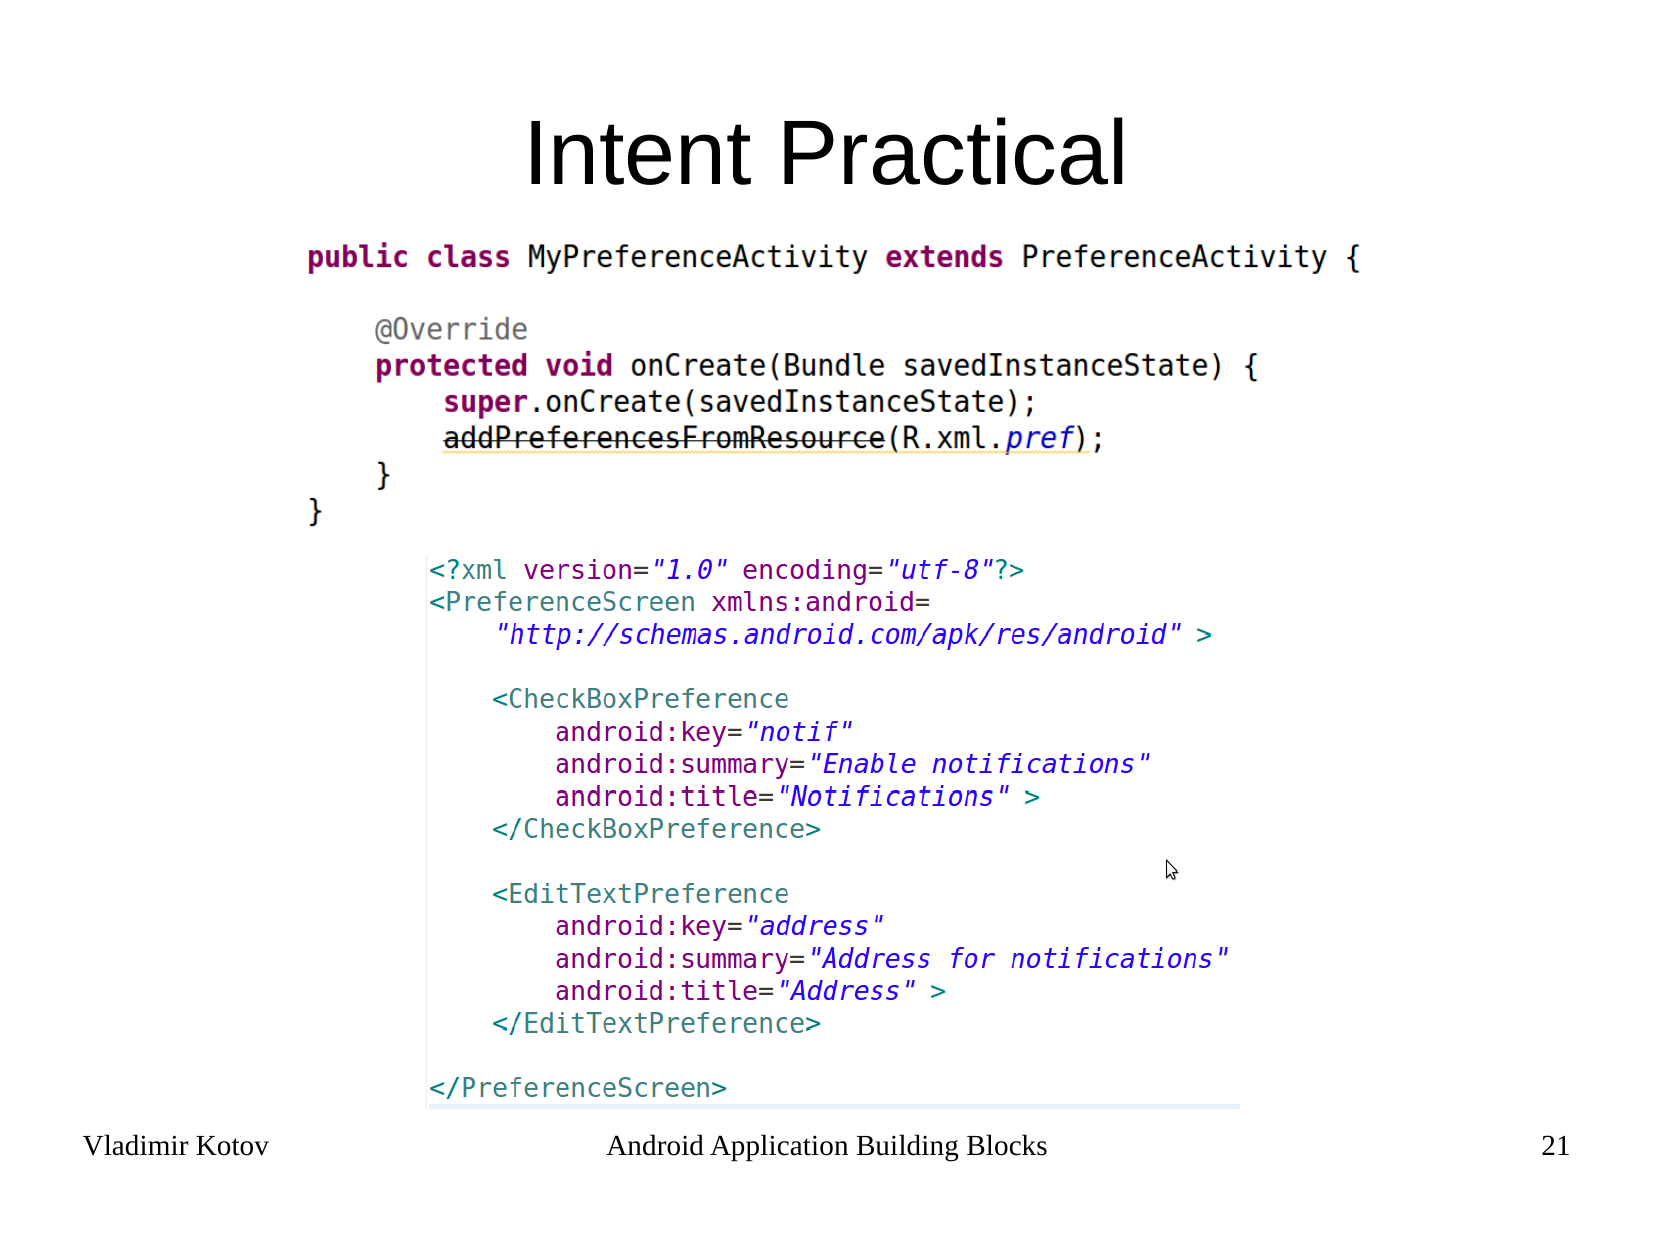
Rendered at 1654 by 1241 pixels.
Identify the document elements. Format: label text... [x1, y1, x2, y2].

picture [306, 240, 1369, 541]
picture [424, 555, 1240, 1109]
title Intent Practical [82, 56, 1571, 250]
